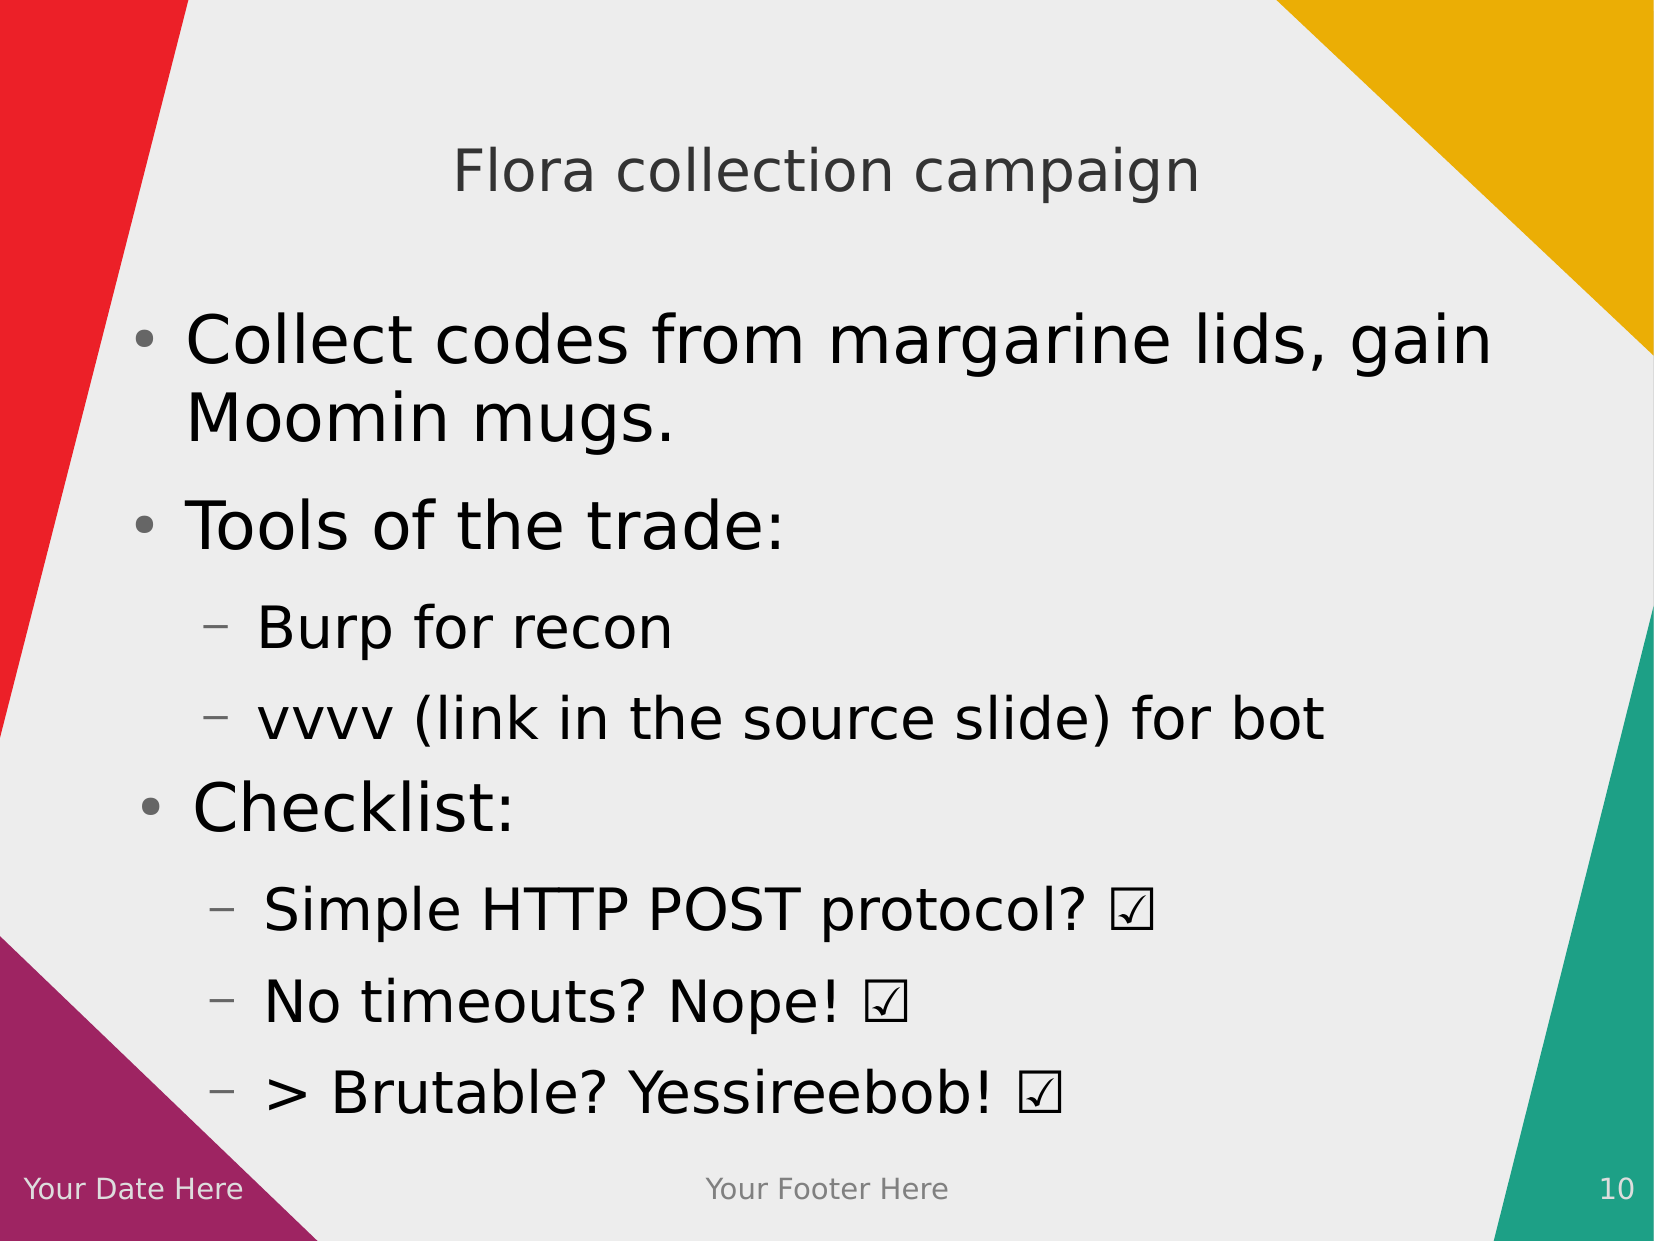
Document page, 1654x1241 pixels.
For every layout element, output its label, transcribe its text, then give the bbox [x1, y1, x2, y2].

list Checklist: Simple HTTP POST protocol? ☑ No timeouts? Nope! ☑ > Brutable? Yessireebob! ☑ [121, 769, 1546, 1241]
title Flora collection campaign [114, 73, 1539, 271]
list Collect codes from margarine lids, gain Moomin mugs. Tools of the trade: Burp for recon vvvv (link in the source slide) for bot [114, 302, 1539, 1033]
